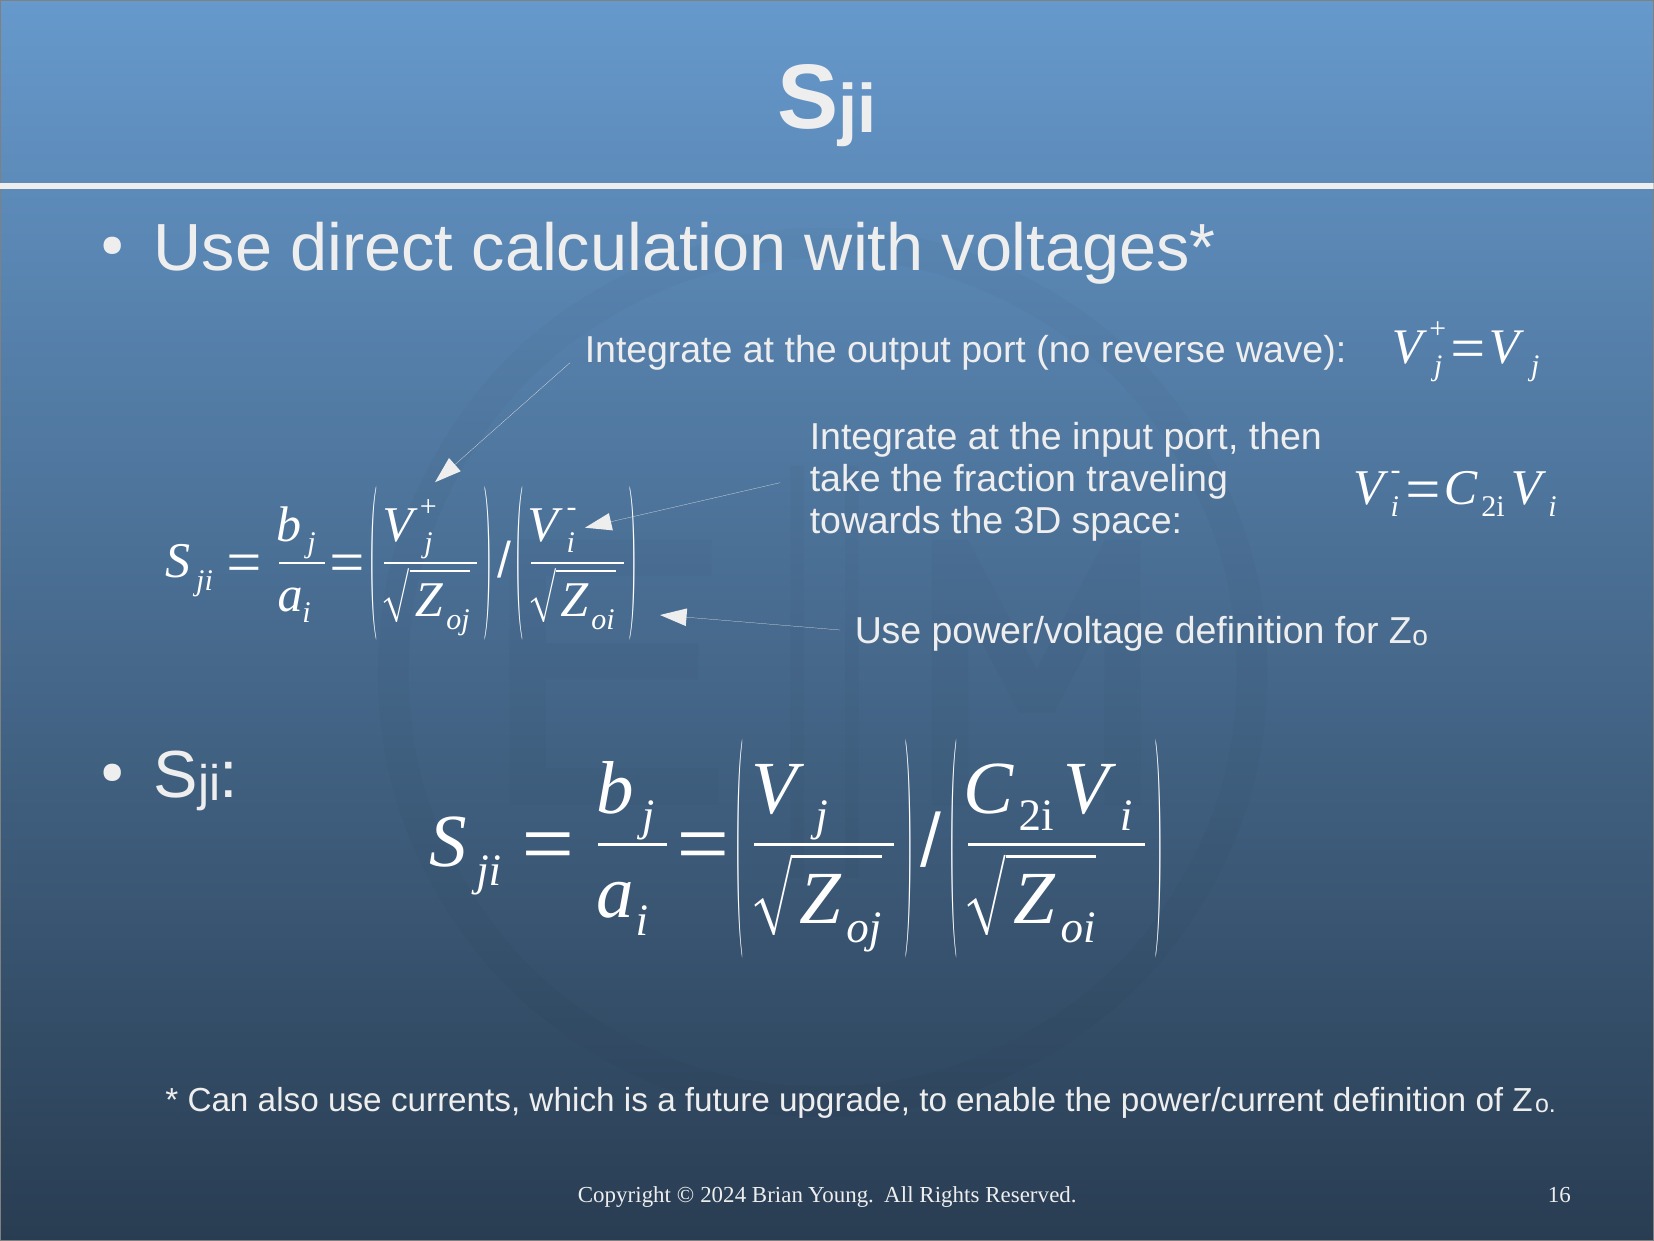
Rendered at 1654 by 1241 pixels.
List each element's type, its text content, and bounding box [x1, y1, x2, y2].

text_box Integrate at the output port (no reverse wave): [570, 320, 1362, 378]
chart [420, 735, 1172, 963]
chart [157, 482, 646, 643]
chart [1346, 452, 1564, 523]
text_box * Can also use currents, which is a future upgrade, to enable the power/current definition of Zo. [150, 1074, 1571, 1133]
list Use direct calculation with voltages* Sji: [82, 210, 1571, 1156]
text_box Integrate at the input port, then take the fraction traveling towards the 3D space: [795, 407, 1351, 549]
chart [1385, 311, 1547, 382]
title Sji [82, 31, 1571, 163]
text_box Use power/voltage definition for Zo [840, 602, 1456, 709]
